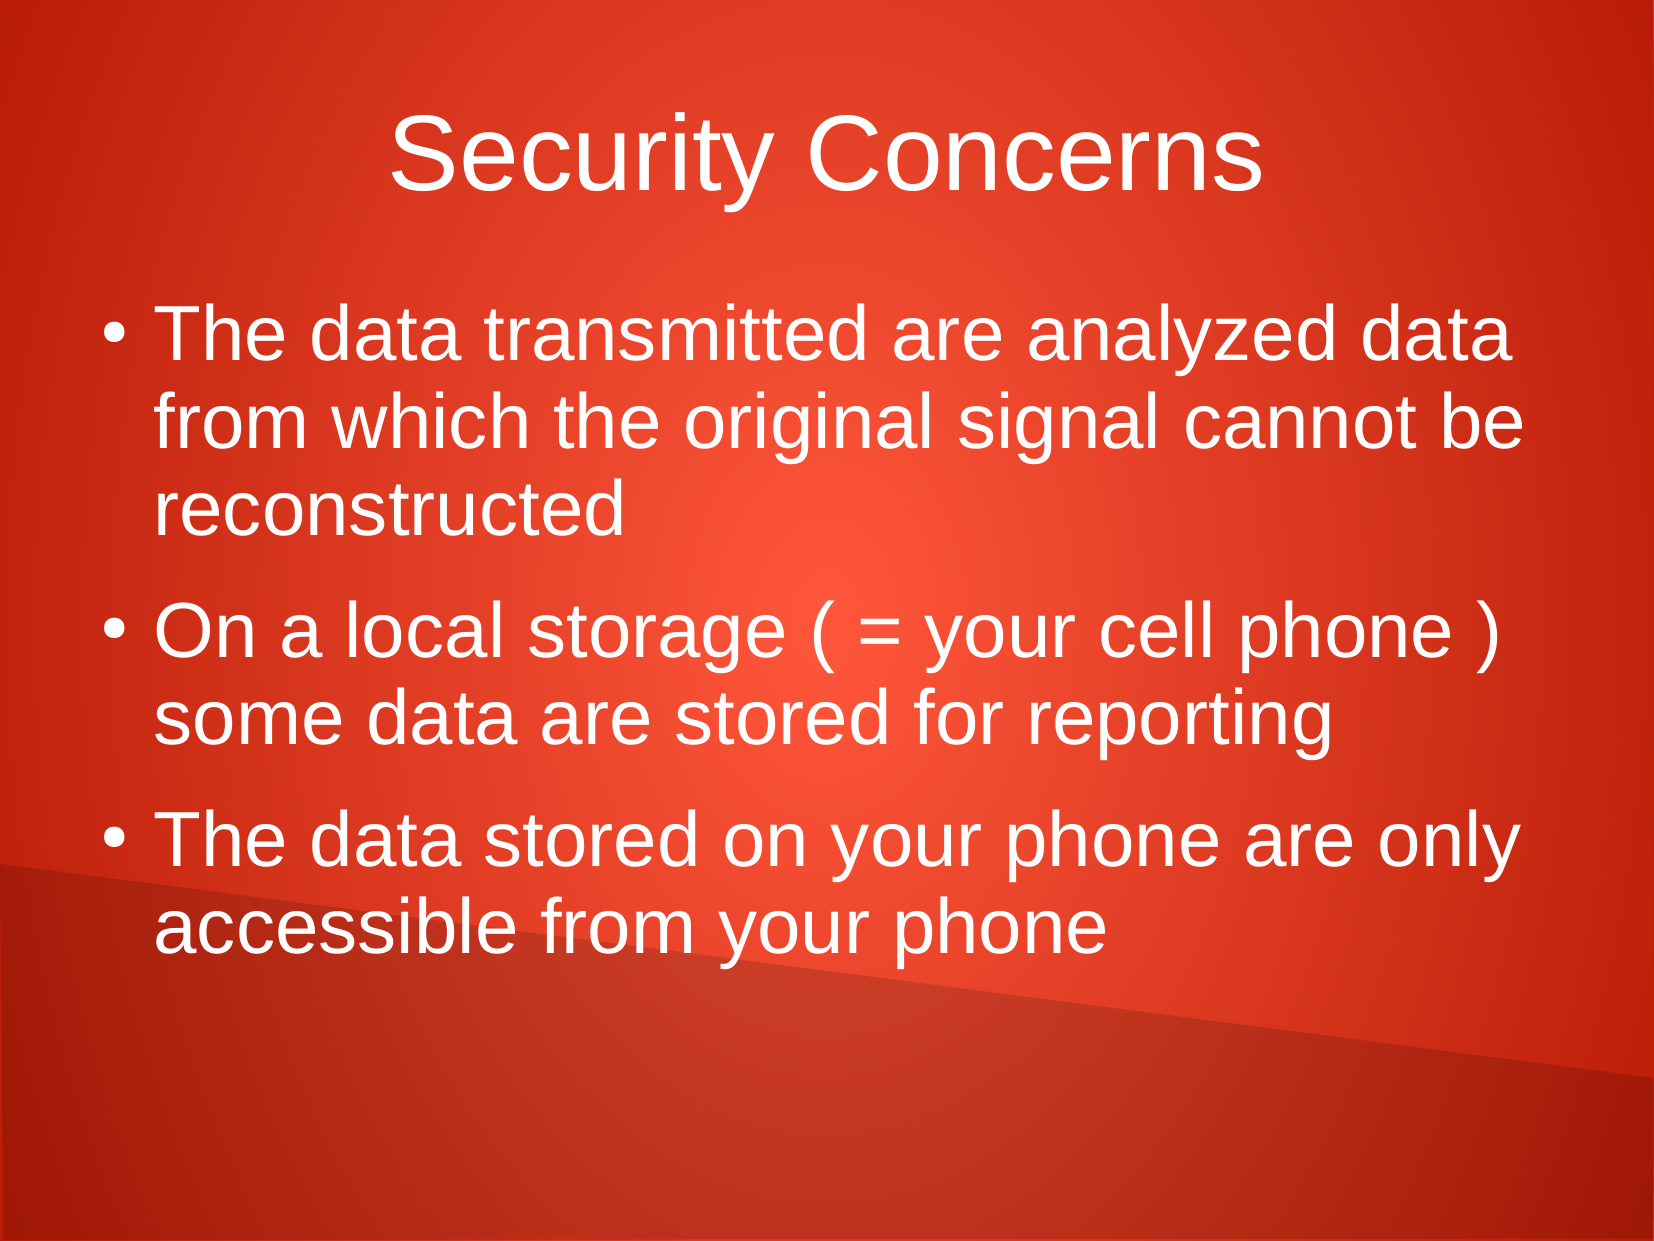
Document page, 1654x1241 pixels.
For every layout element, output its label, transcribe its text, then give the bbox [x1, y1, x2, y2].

list The data transmitted are analyzed data from which the original signal cannot be reconstructed On a local storage ( = your cell phone ) some data are stored for reporting The data stored on your phone are only accessible from your phone [82, 290, 1571, 1010]
title Security Concerns [82, 49, 1571, 257]
